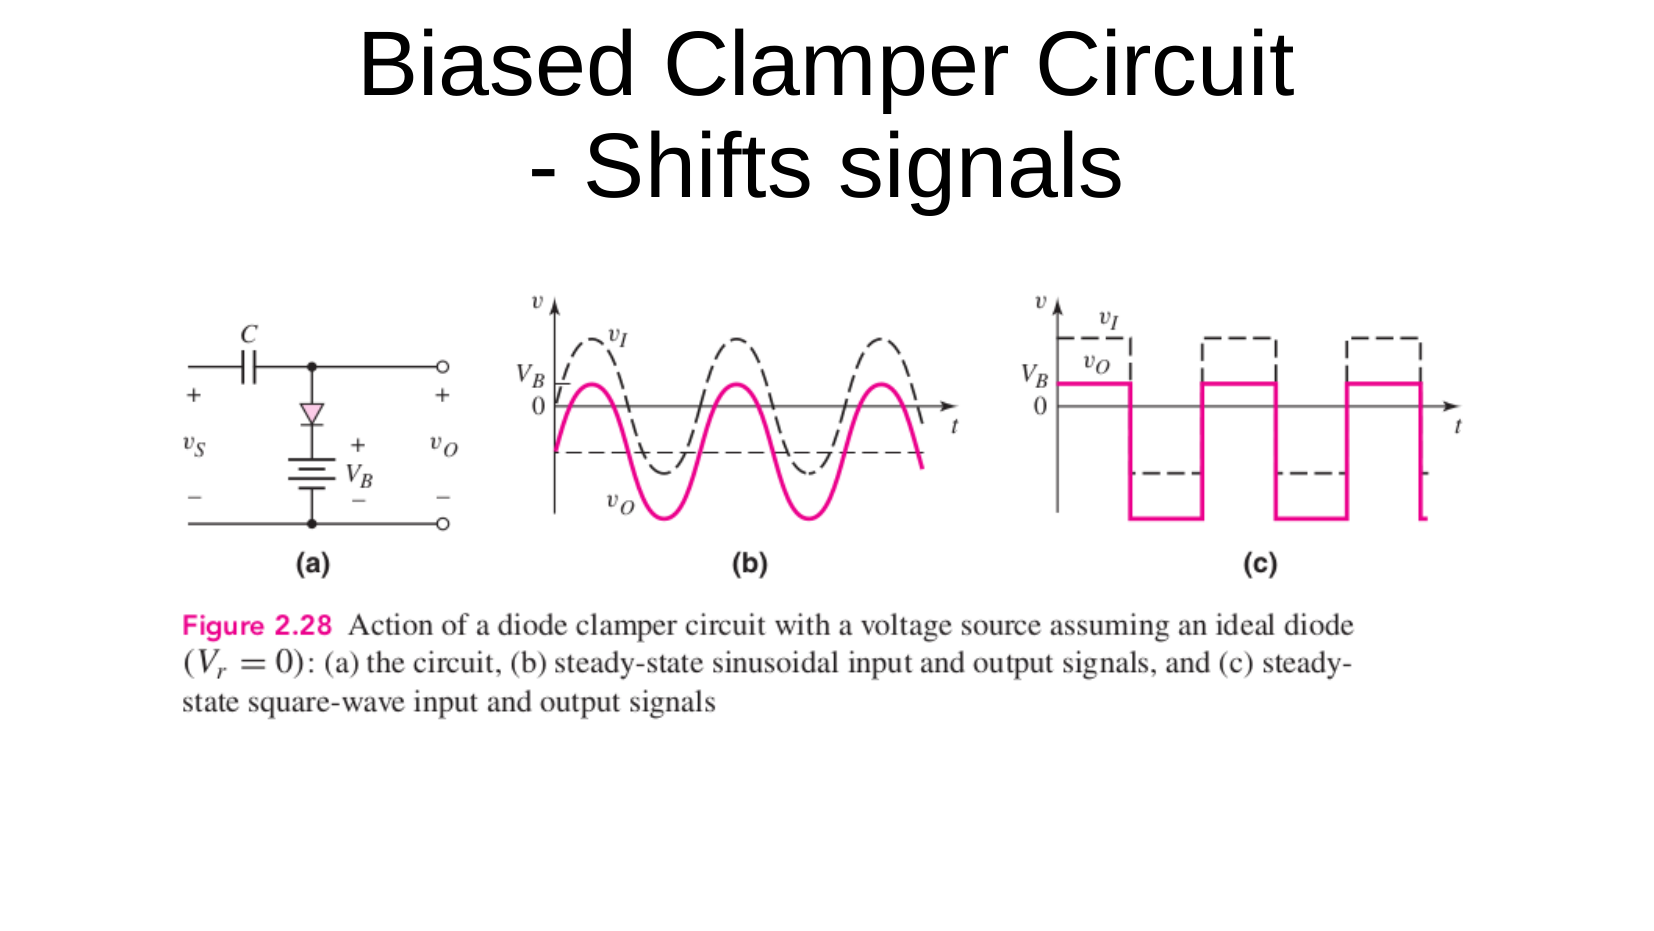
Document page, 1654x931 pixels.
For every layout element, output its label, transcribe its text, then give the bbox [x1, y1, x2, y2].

title Biased Clamper Circuit - Shifts signals [82, 12, 1571, 218]
picture [168, 266, 1486, 743]
